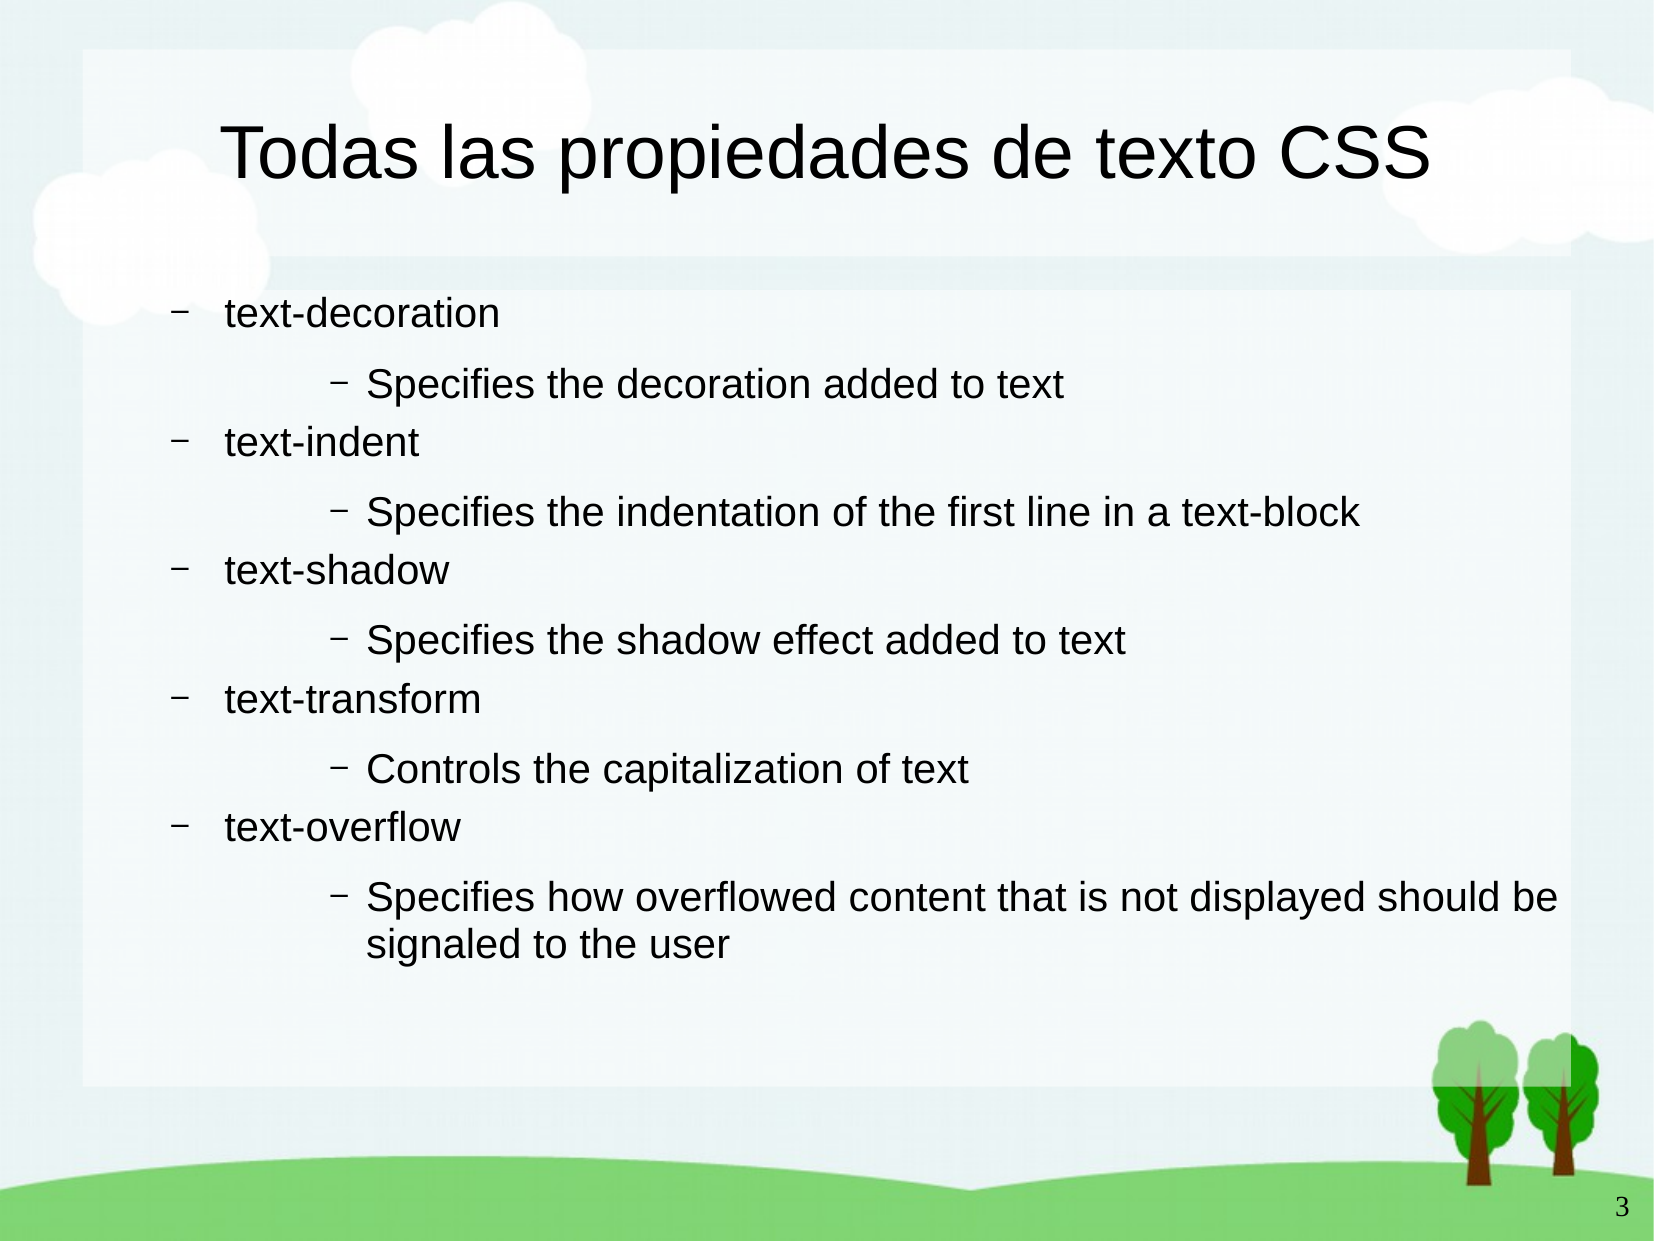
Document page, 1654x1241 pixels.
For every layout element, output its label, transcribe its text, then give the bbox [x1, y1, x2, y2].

list text-decoration Specifies the decoration added to text text-indent Specifies the indentation of the first line in a text-block text-shadow Specifies the shadow effect added to text text-transform Controls the capitalization of text text-overflow Specifies how overflowed content that is not displayed should be signaled to the user [82, 290, 1571, 1087]
picture [0, 0, 1654, 1241]
title Todas las propiedades de texto CSS [82, 49, 1571, 257]
